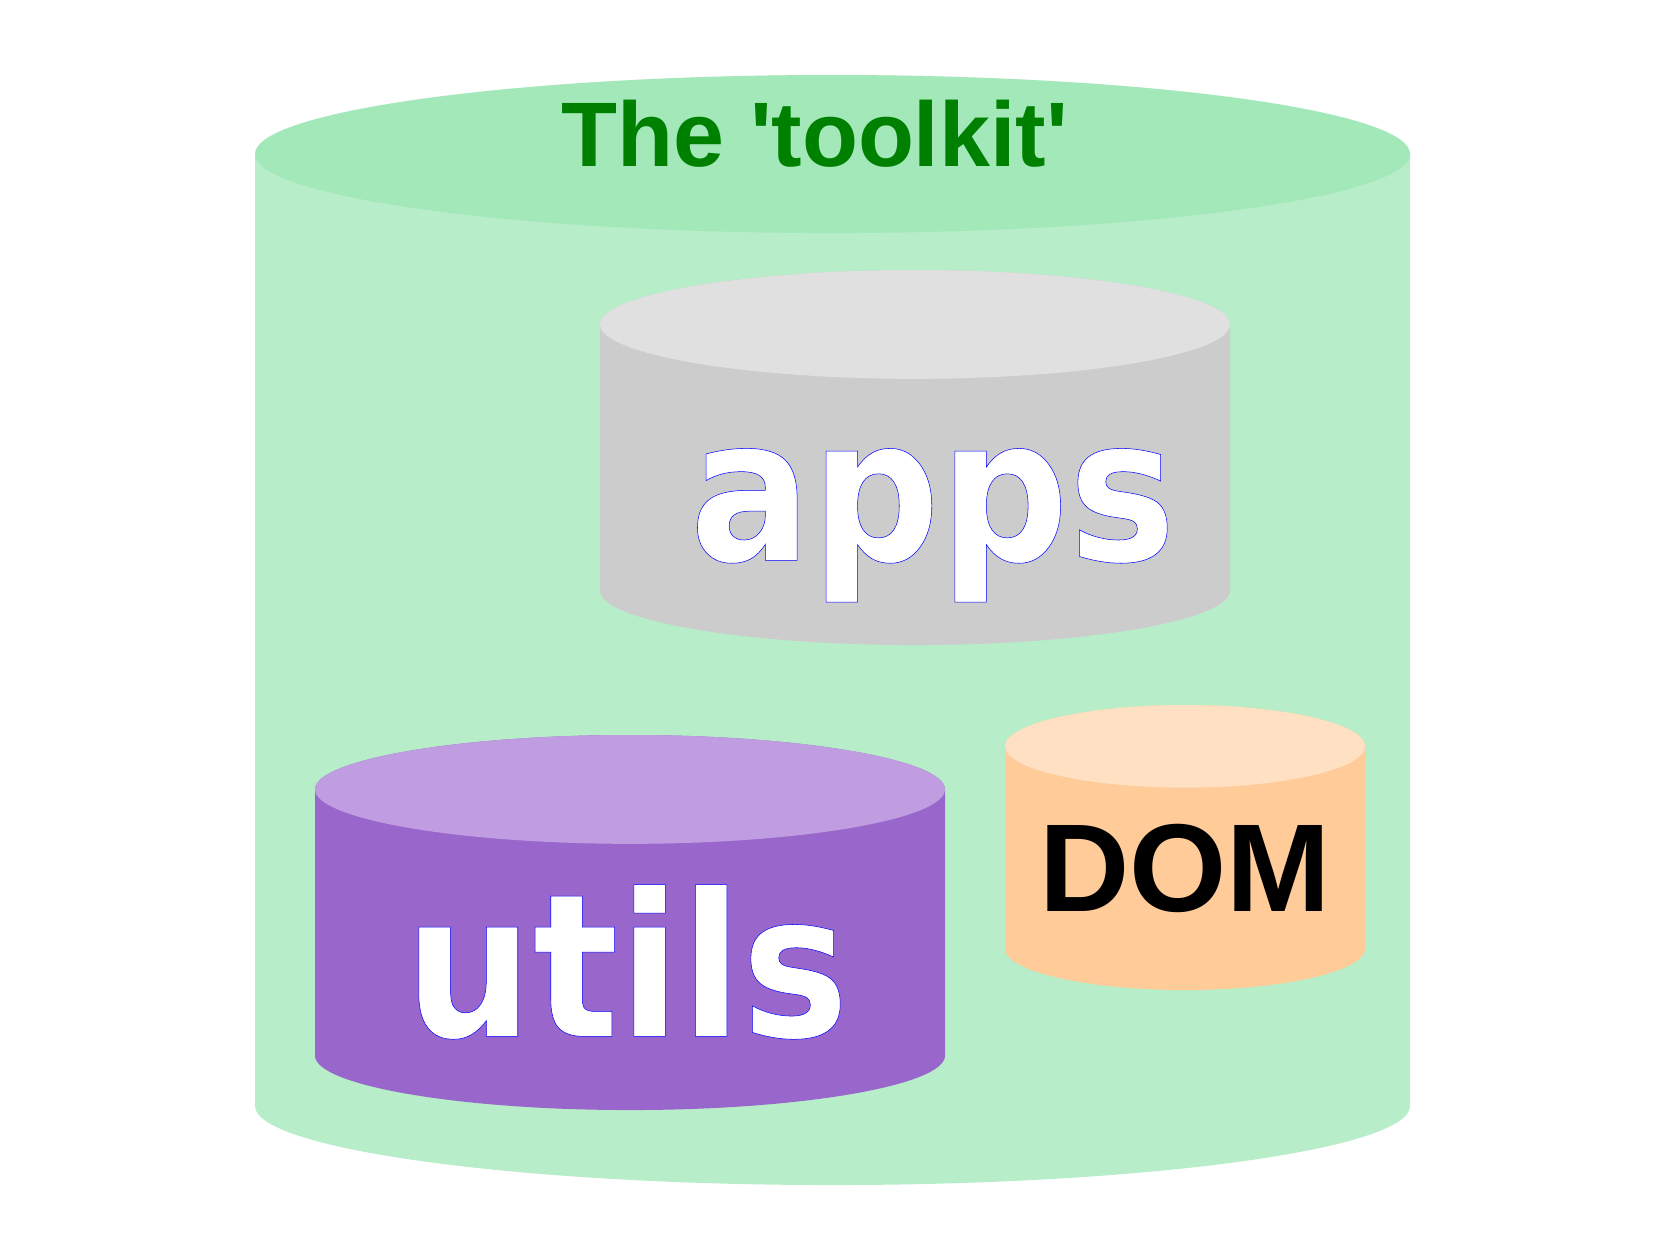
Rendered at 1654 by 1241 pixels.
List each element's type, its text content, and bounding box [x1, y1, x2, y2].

text_box [255, 155, 1411, 1186]
text_box utils [390, 843, 865, 1126]
text_box apps [675, 367, 1191, 616]
title The 'toolkit' [465, 58, 1166, 211]
text_box DOM [1005, 747, 1366, 991]
